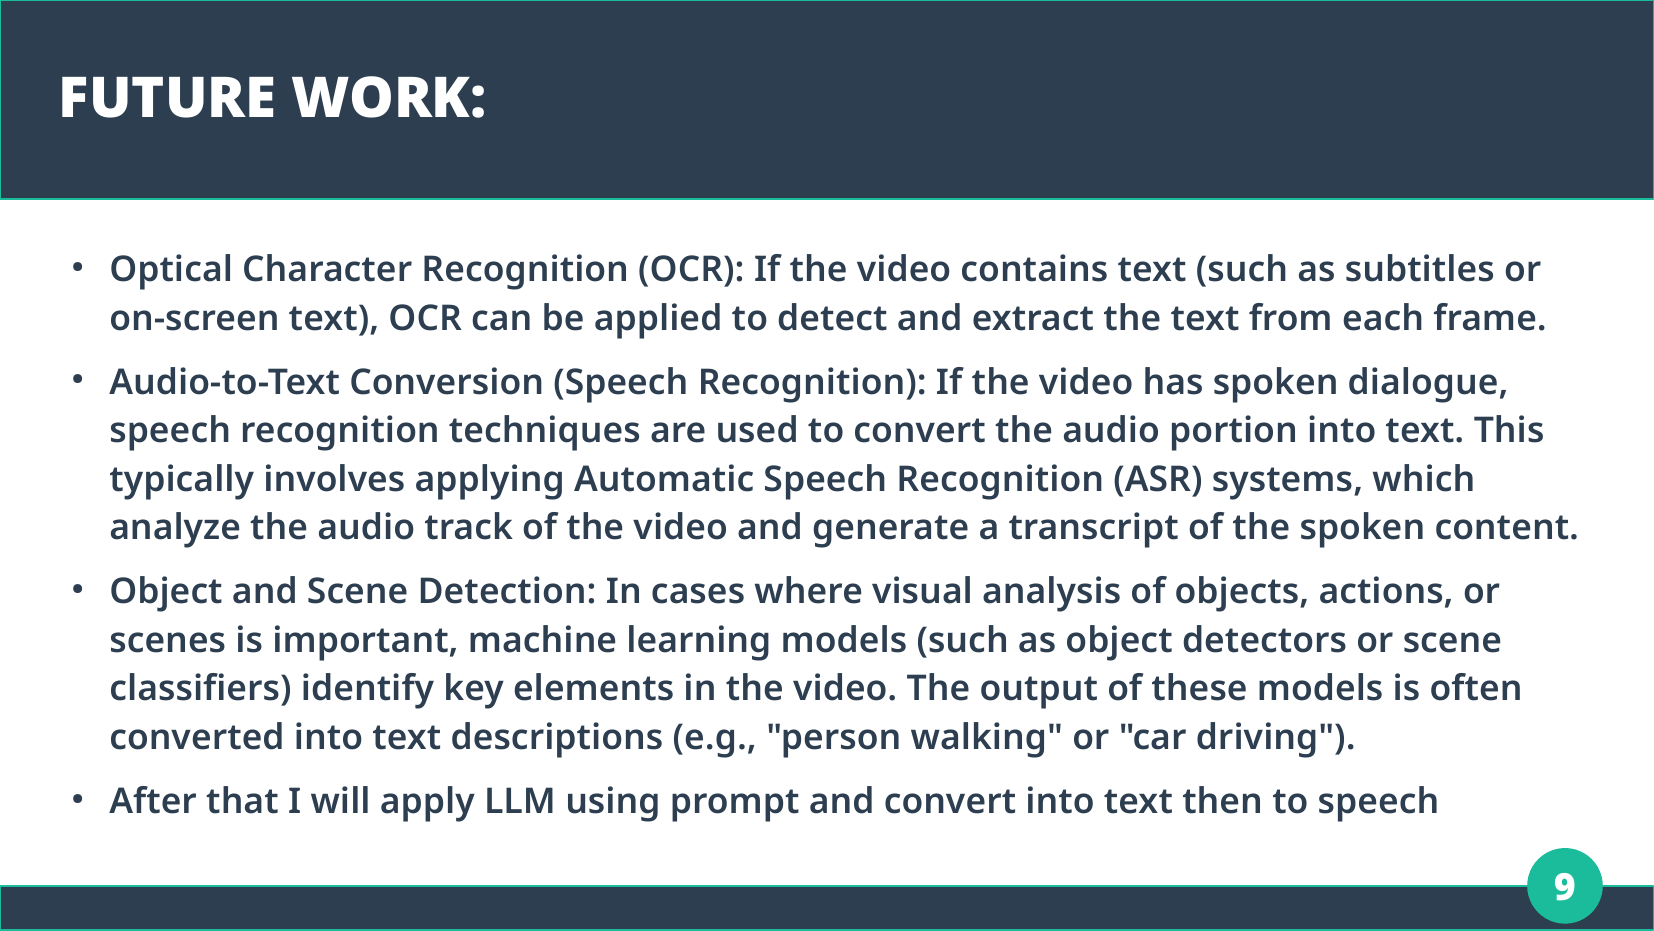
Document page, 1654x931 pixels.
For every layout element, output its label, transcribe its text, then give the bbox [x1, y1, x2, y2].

title FUTURE WORK: [59, 37, 1595, 155]
list Optical Character Recognition (OCR): If the video contains text (such as subtitles or on-screen text), OCR can be applied to detect and extract the text from each frame. Audio-to-Text Conversion (Speech Recognition): If the video has spoken dialogue, speech recognition techniques are used to convert the audio portion into text. This typically involves applying Automatic Speech Recognition (ASR) systems, which analyze the audio track of the video and generate a transcript of the spoken content. Object and Scene Detection: In cases where visual analysis of objects, actions, or scenes is important, machine learning models (such as object detectors or scene classifiers) identify key elements in the video. The output of these models is often converted into text descriptions (e.g., "person walking" or "car driving"). After that I will apply LLM using prompt and convert into text then to speech [59, 243, 1595, 864]
